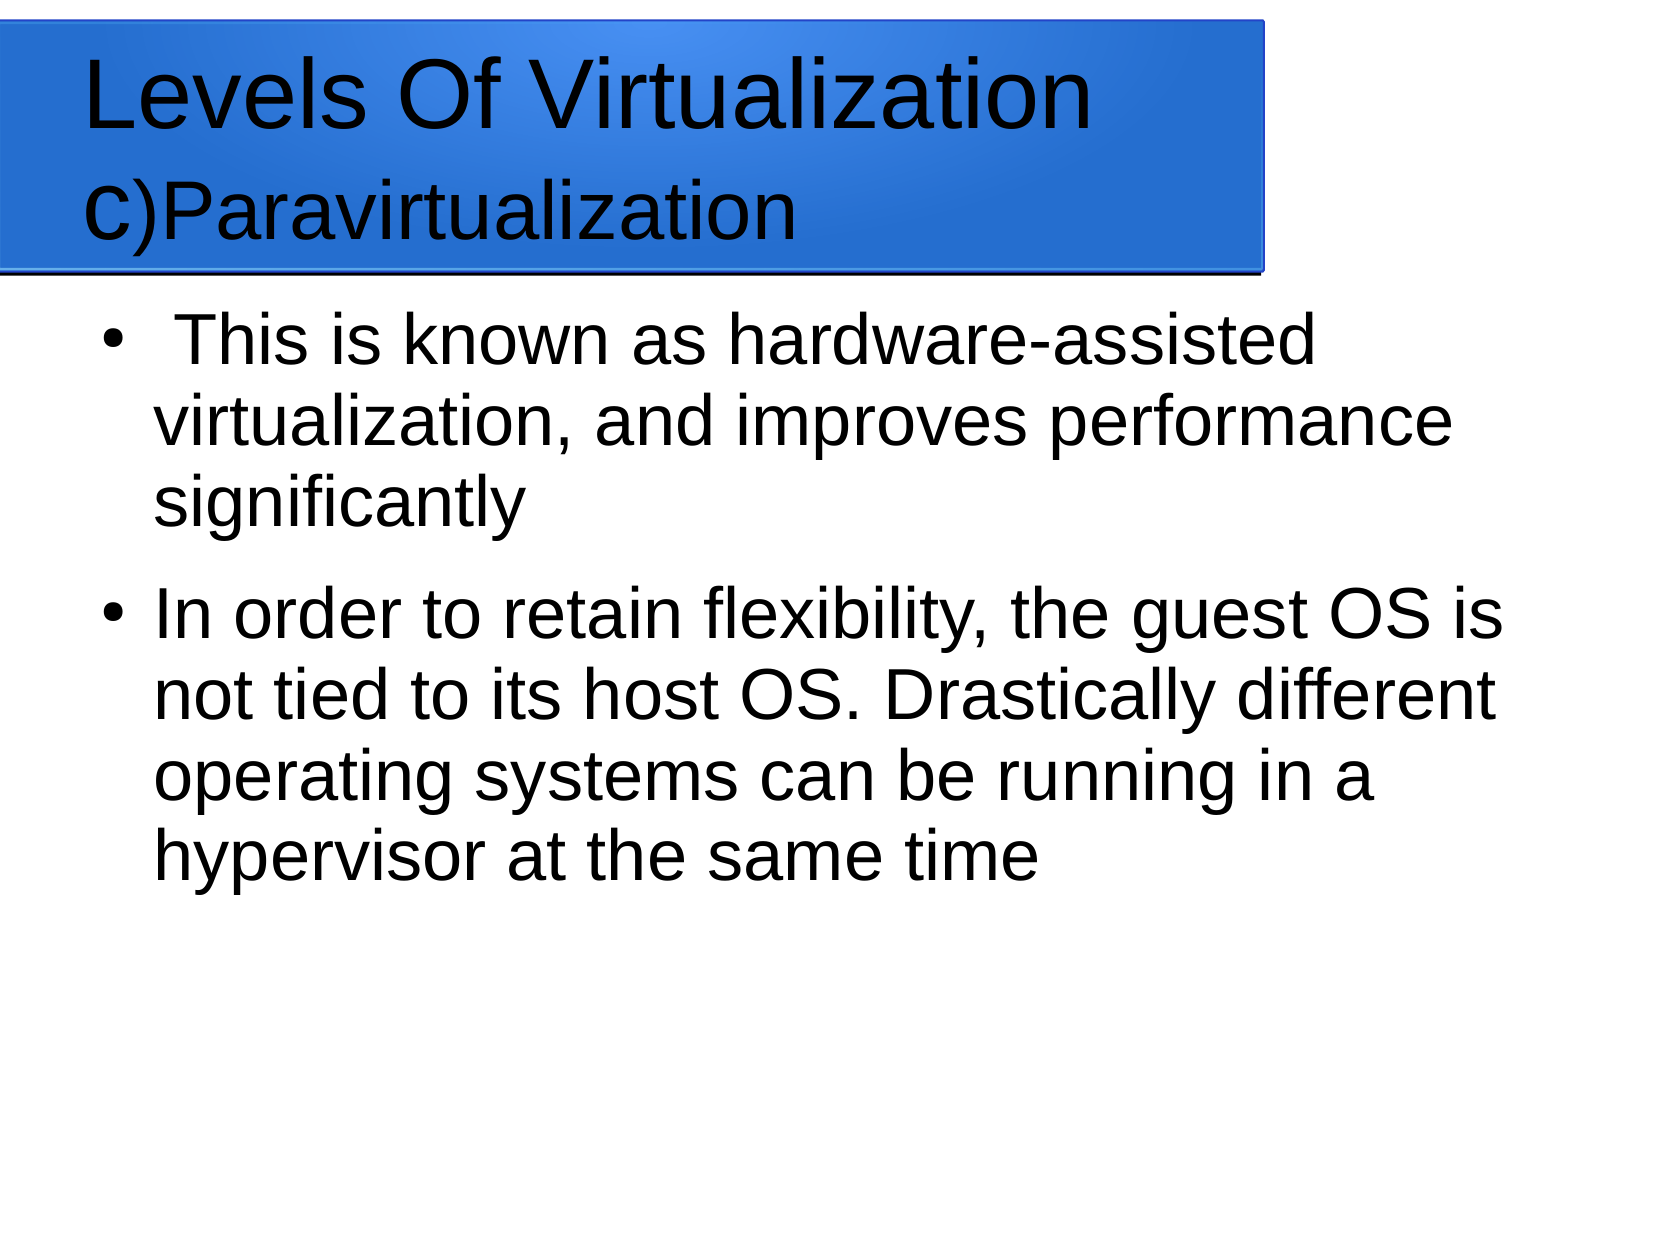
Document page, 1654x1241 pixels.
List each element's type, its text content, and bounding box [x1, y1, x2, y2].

title Levels Of Virtualization c)Paravirtualization [82, 38, 1235, 261]
list This is known as hardware-assisted virtualization, and improves performance significantly In order to retain flexibility, the guest OS is not tied to its host OS. Drastically different operating systems can be running in a hypervisor at the same time [82, 299, 1571, 1019]
